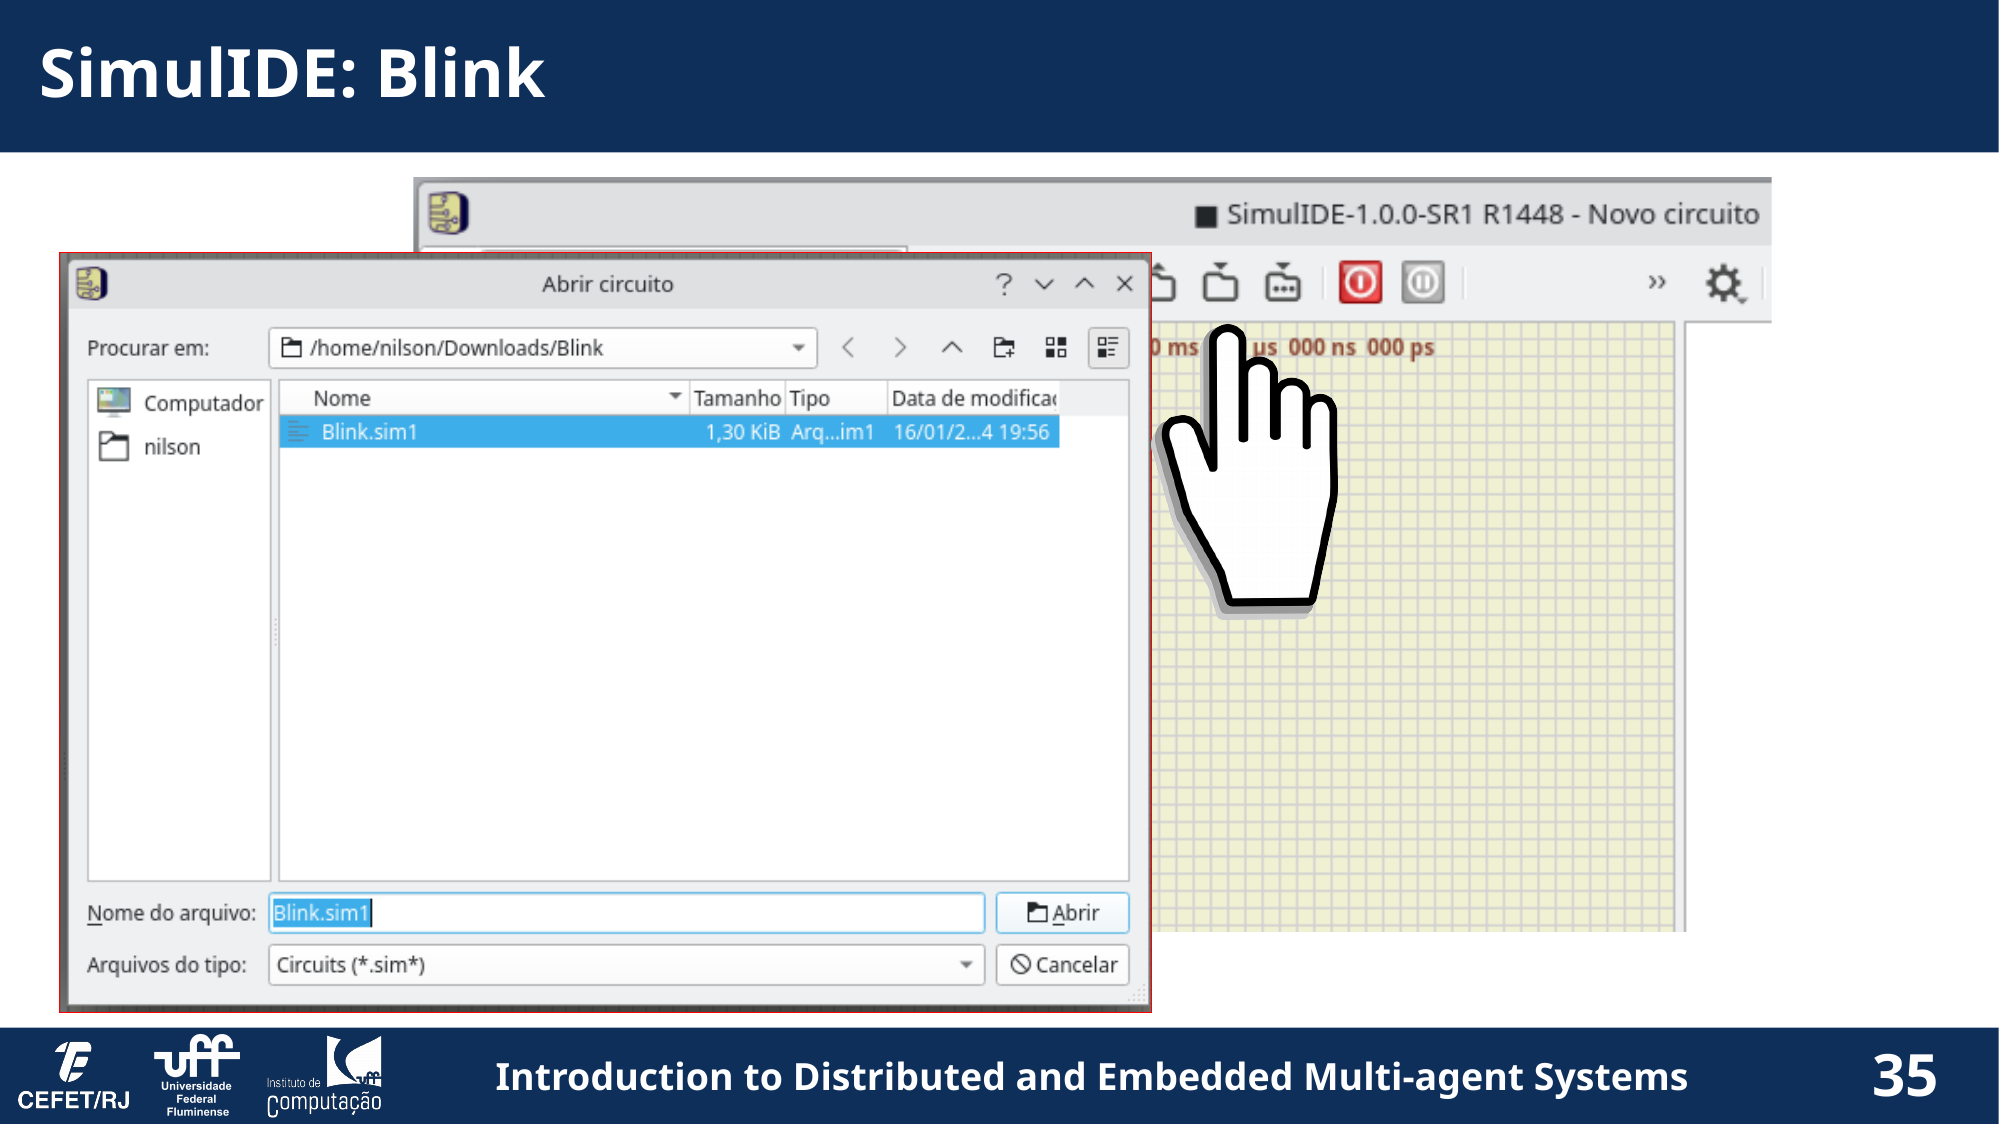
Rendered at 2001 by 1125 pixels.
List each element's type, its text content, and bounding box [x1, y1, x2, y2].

text_box SimulIDE: Blink [25, 23, 1998, 116]
picture [59, 177, 1772, 1013]
picture [18, 1021, 129, 1125]
picture [265, 1033, 383, 1118]
picture [153, 1033, 241, 1121]
